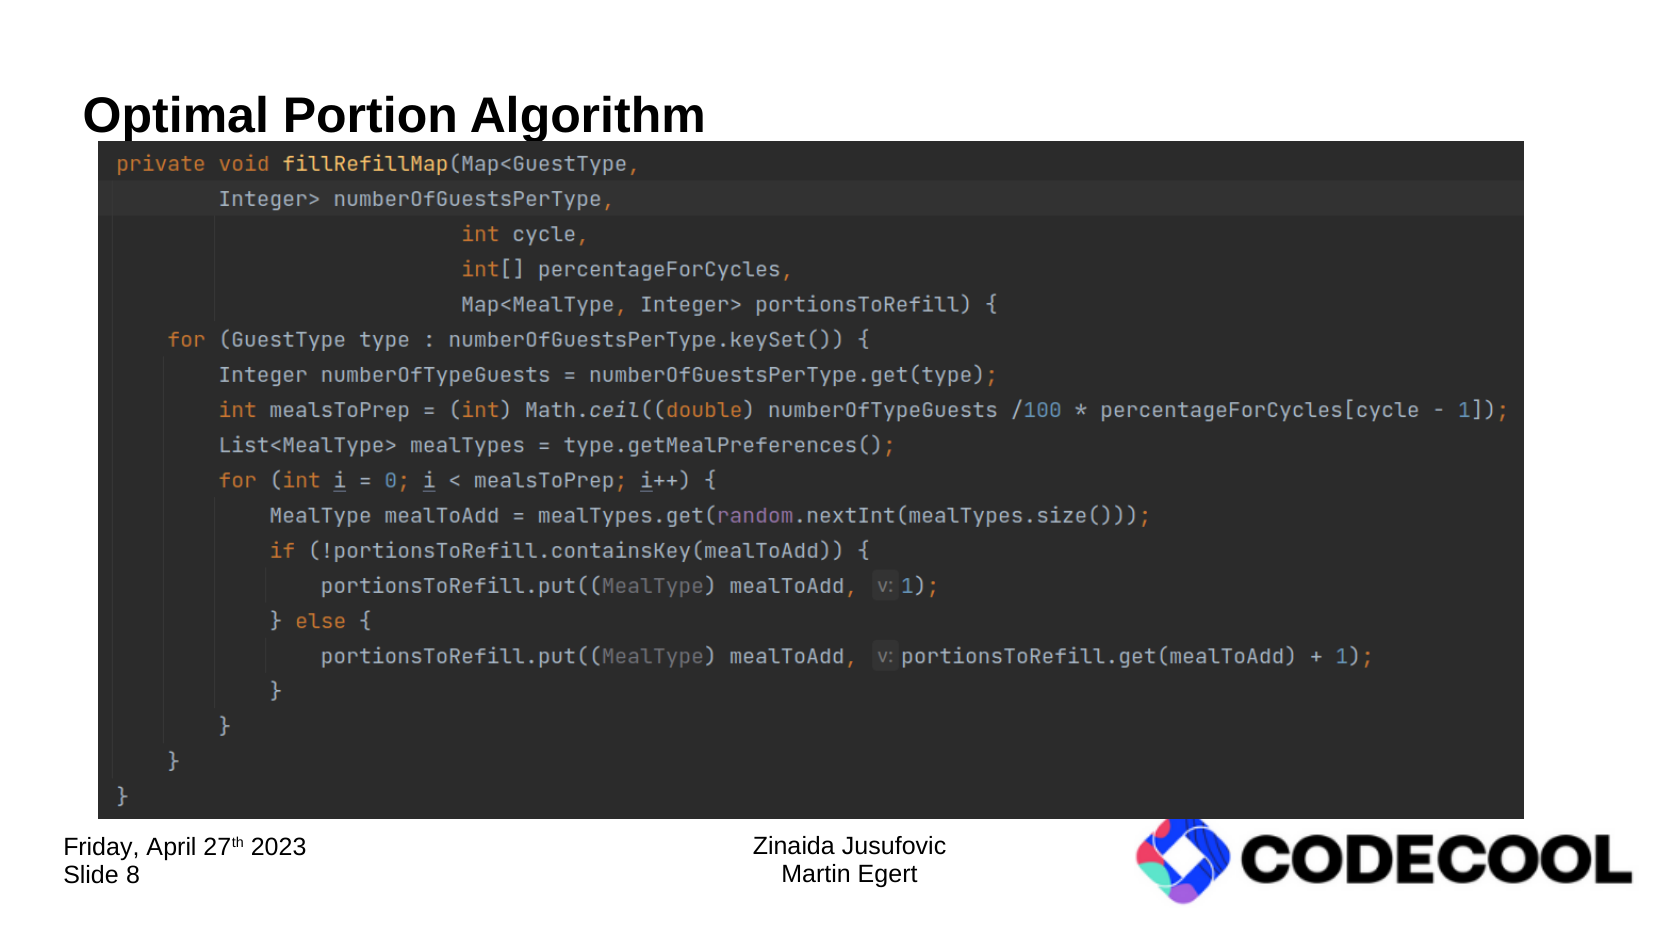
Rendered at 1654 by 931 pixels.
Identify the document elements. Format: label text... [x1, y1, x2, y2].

title Optimal Portion Algorithm [82, 37, 751, 193]
text_box Friday, April 27th 2023 Slide <number> [63, 833, 497, 890]
picture [98, 141, 1654, 931]
text_box Zinaida Jusufovic Martin Egert [497, 819, 1203, 902]
